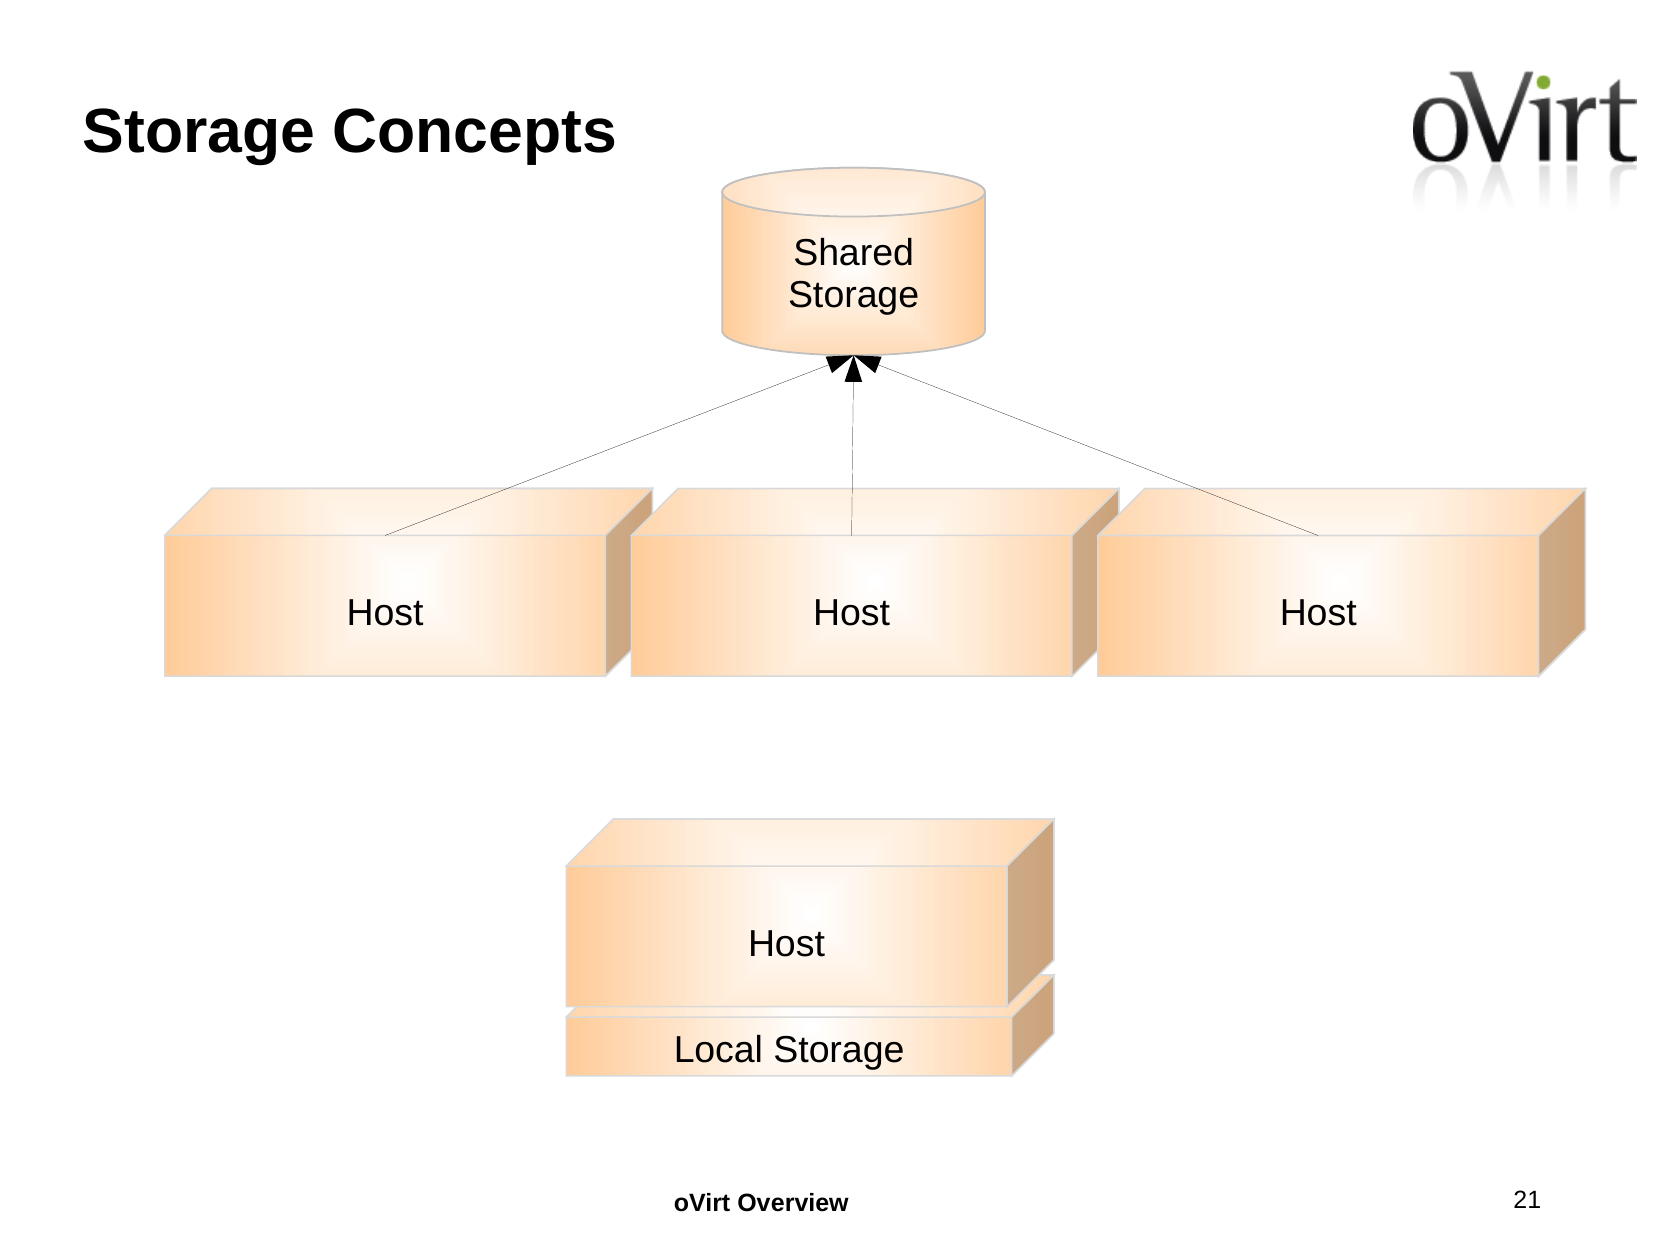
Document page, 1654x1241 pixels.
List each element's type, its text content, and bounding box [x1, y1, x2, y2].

text_box Host [566, 867, 1007, 1007]
text_box Host [1097, 536, 1538, 677]
text_box Shared Storage [722, 195, 985, 356]
picture [1571, 63, 1637, 212]
text_box Host [164, 536, 605, 677]
text_box Local Storage [566, 1018, 1011, 1076]
title Storage Concepts [82, 37, 1571, 226]
text_box Host [631, 536, 1071, 677]
